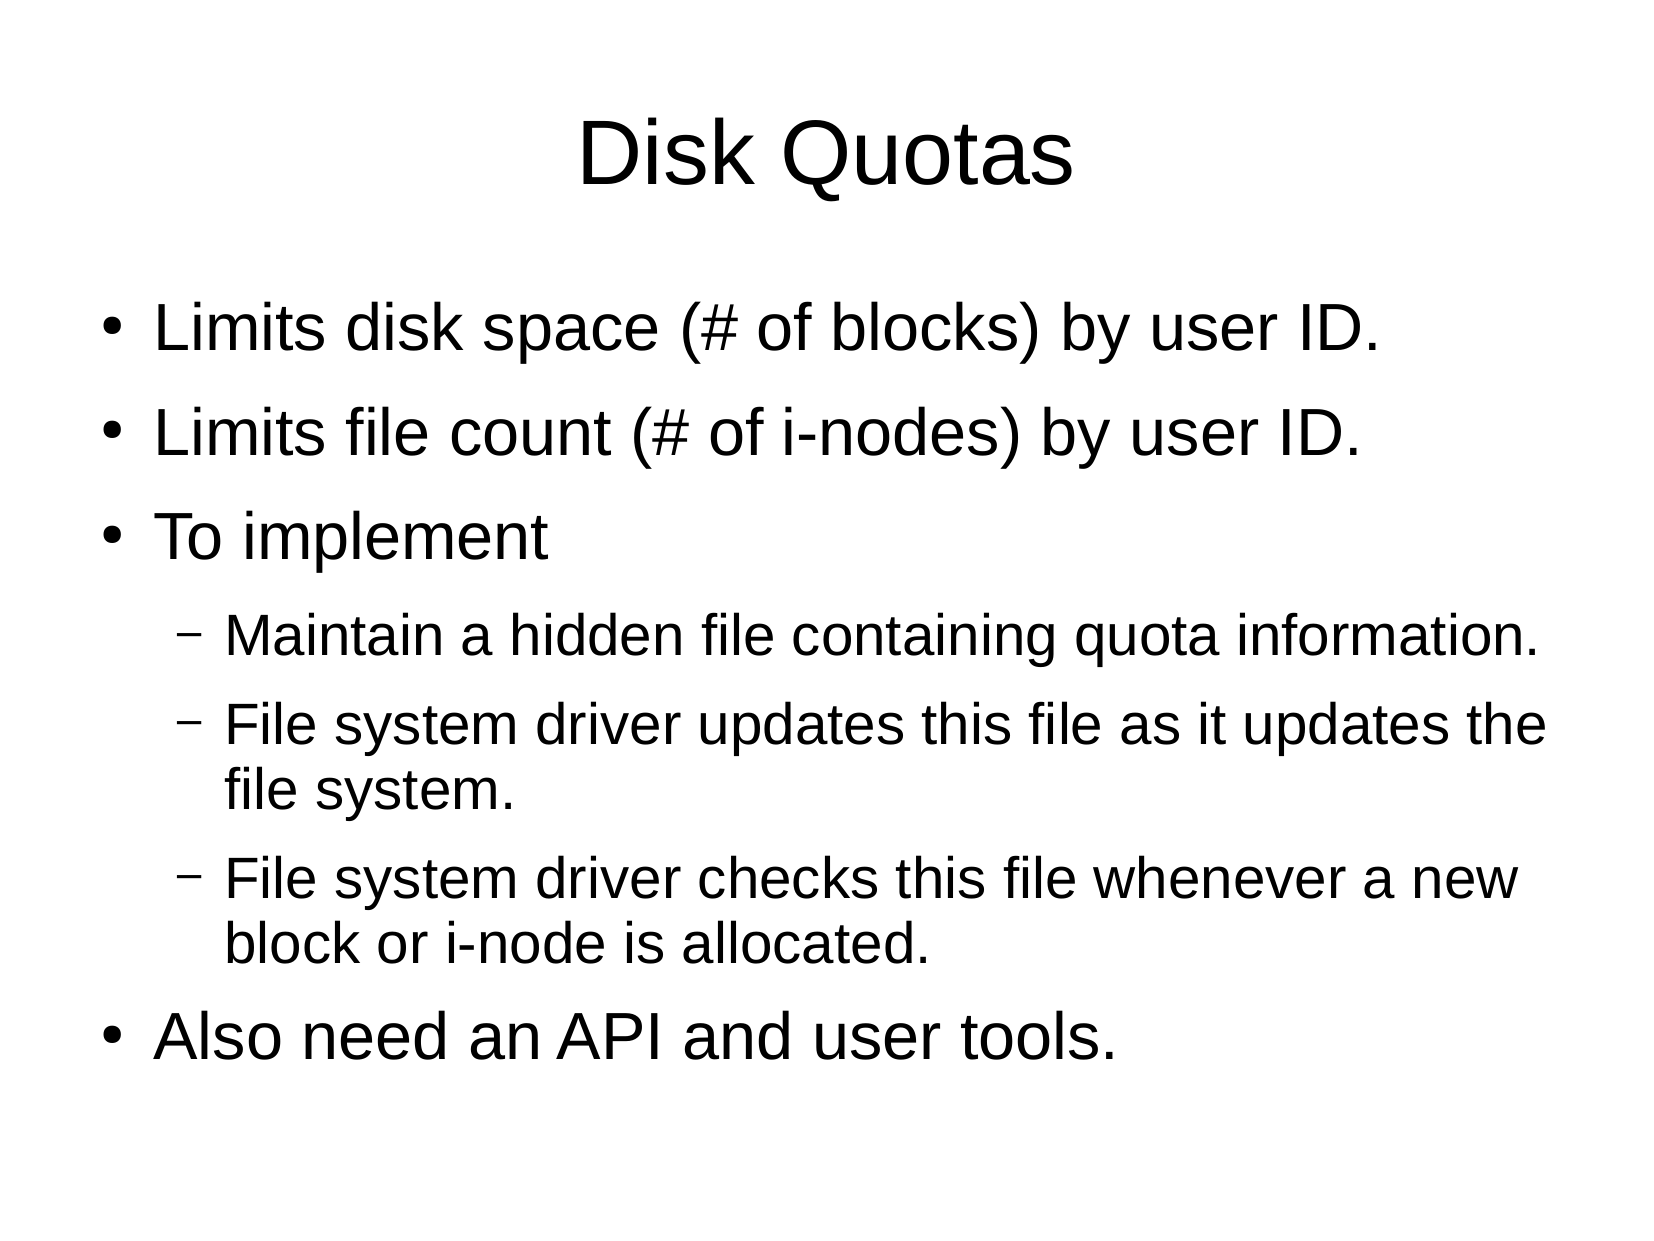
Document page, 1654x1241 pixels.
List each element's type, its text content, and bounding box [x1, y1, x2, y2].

title Disk Quotas [82, 56, 1571, 250]
list Limits disk space (# of blocks) by user ID. Limits file count (# of i-nodes) by user ID. To implement Maintain a hidden file containing quota information. File system driver updates this file as it updates the file system. File system driver checks this file whenever a new block or i-node is allocated. Also need an API and user tools. [82, 290, 1571, 1094]
